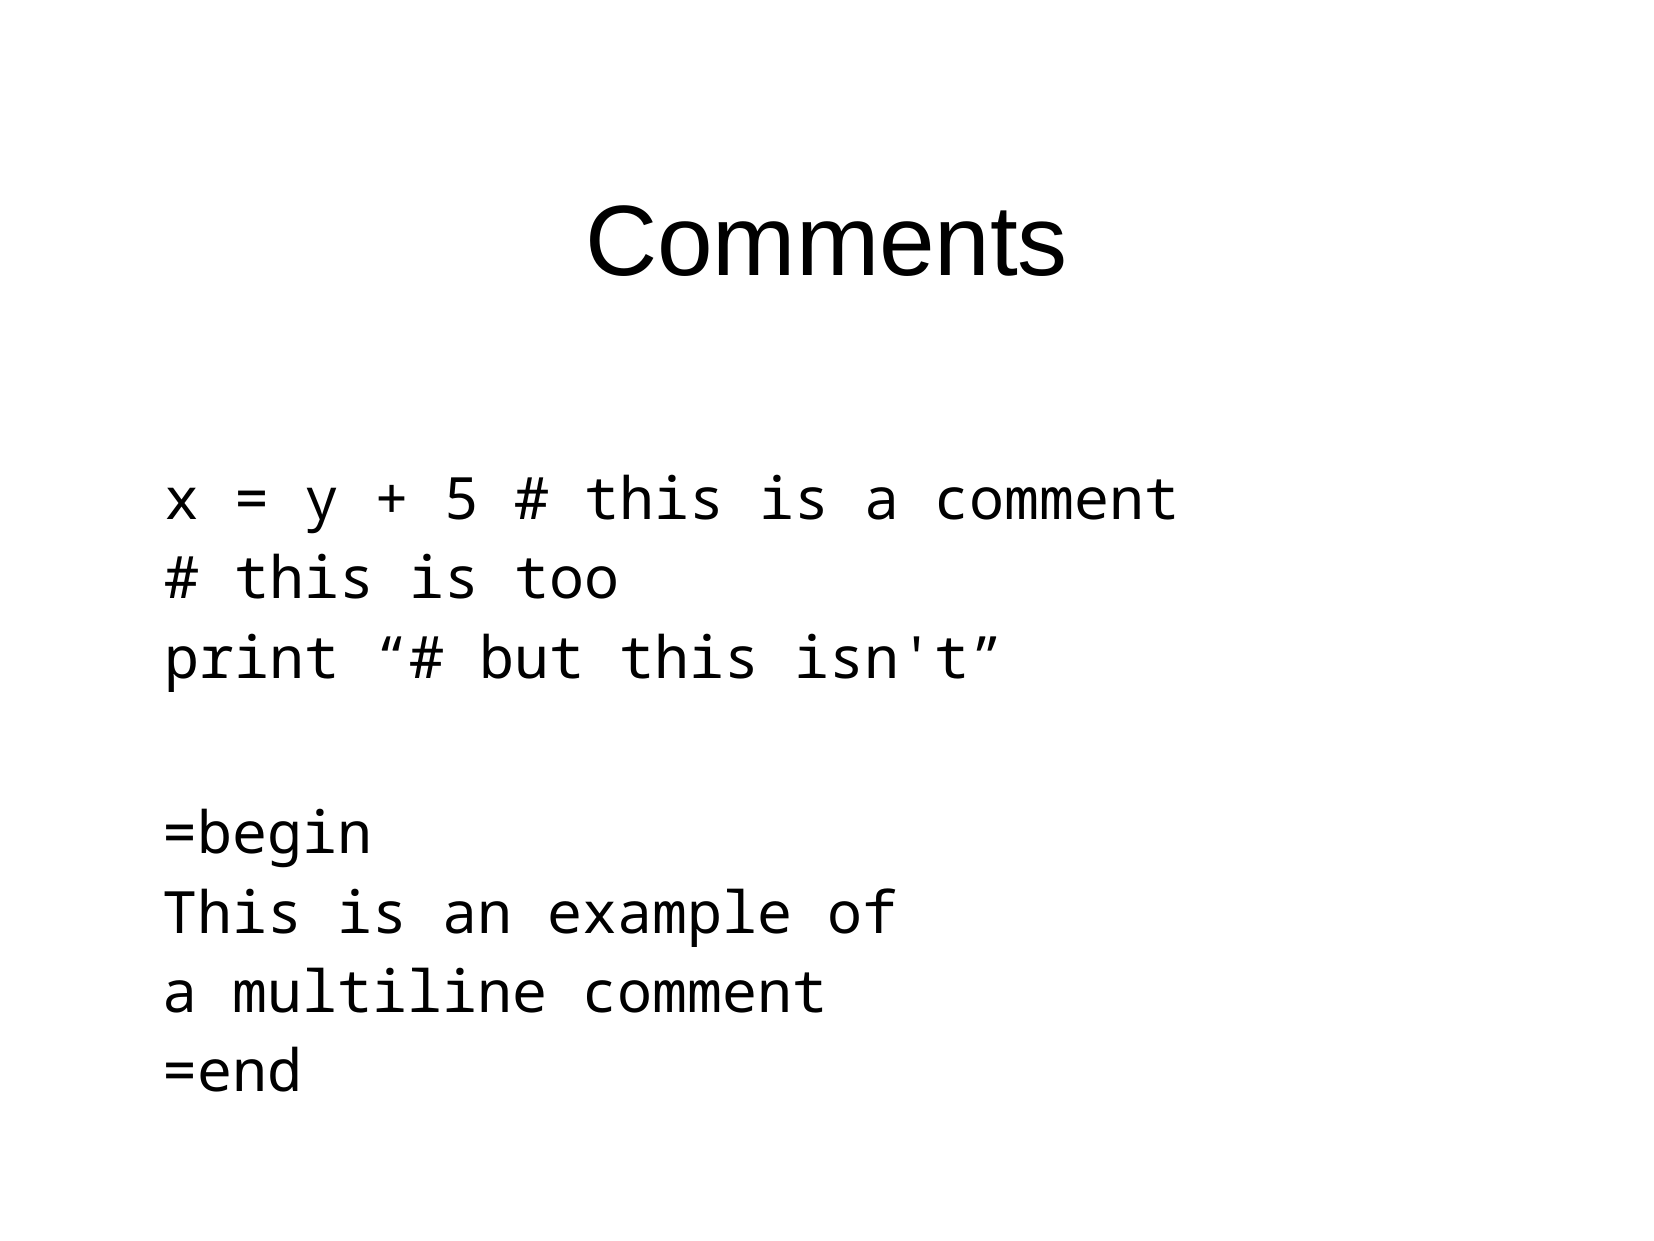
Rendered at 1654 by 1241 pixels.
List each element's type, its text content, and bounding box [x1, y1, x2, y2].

text_box =begin This is an example of a multiline comment =end [147, 784, 1263, 1070]
text_box Comments [570, 177, 1084, 304]
text_box x = y + 5 # this is a comment # this is too print “# but this isn't” [150, 450, 1501, 668]
